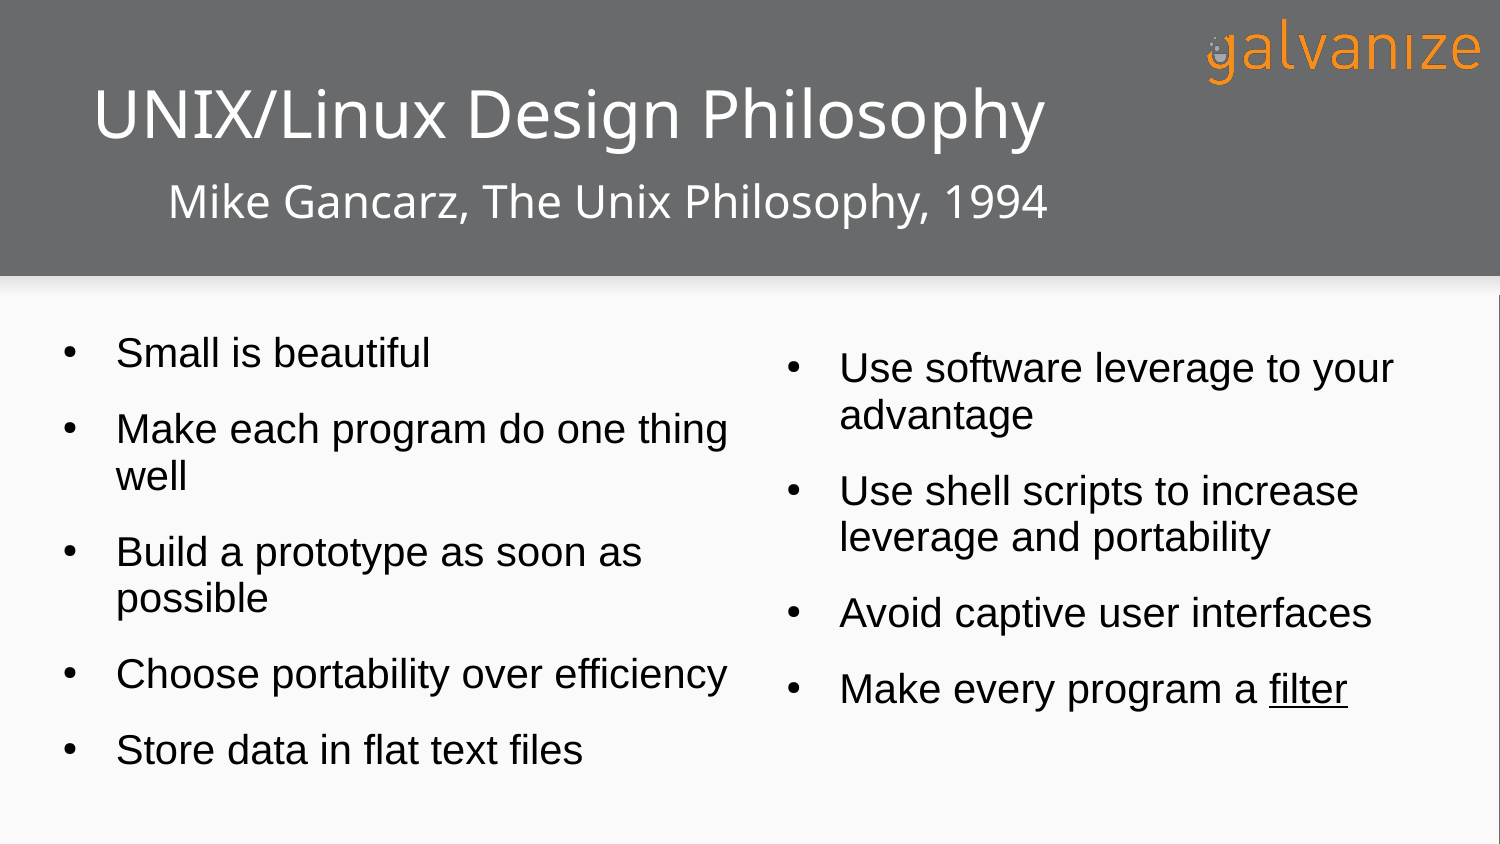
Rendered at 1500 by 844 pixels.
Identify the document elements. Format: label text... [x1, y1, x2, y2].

title UNIX/Linux Design Philosophy Mike Gancarz, The Unix Philosophy, 1994 [77, 121, 1427, 248]
list Small is beautiful Make each program do one thing well Build a prototype as soon as possible Choose portability over efficiency Store data in flat text files [45, 330, 749, 798]
picture [1207, 19, 1480, 85]
list Use software leverage to your advantage Use shell scripts to increase leverage and portability Avoid captive user interfaces Make every program a filter [768, 345, 1427, 844]
